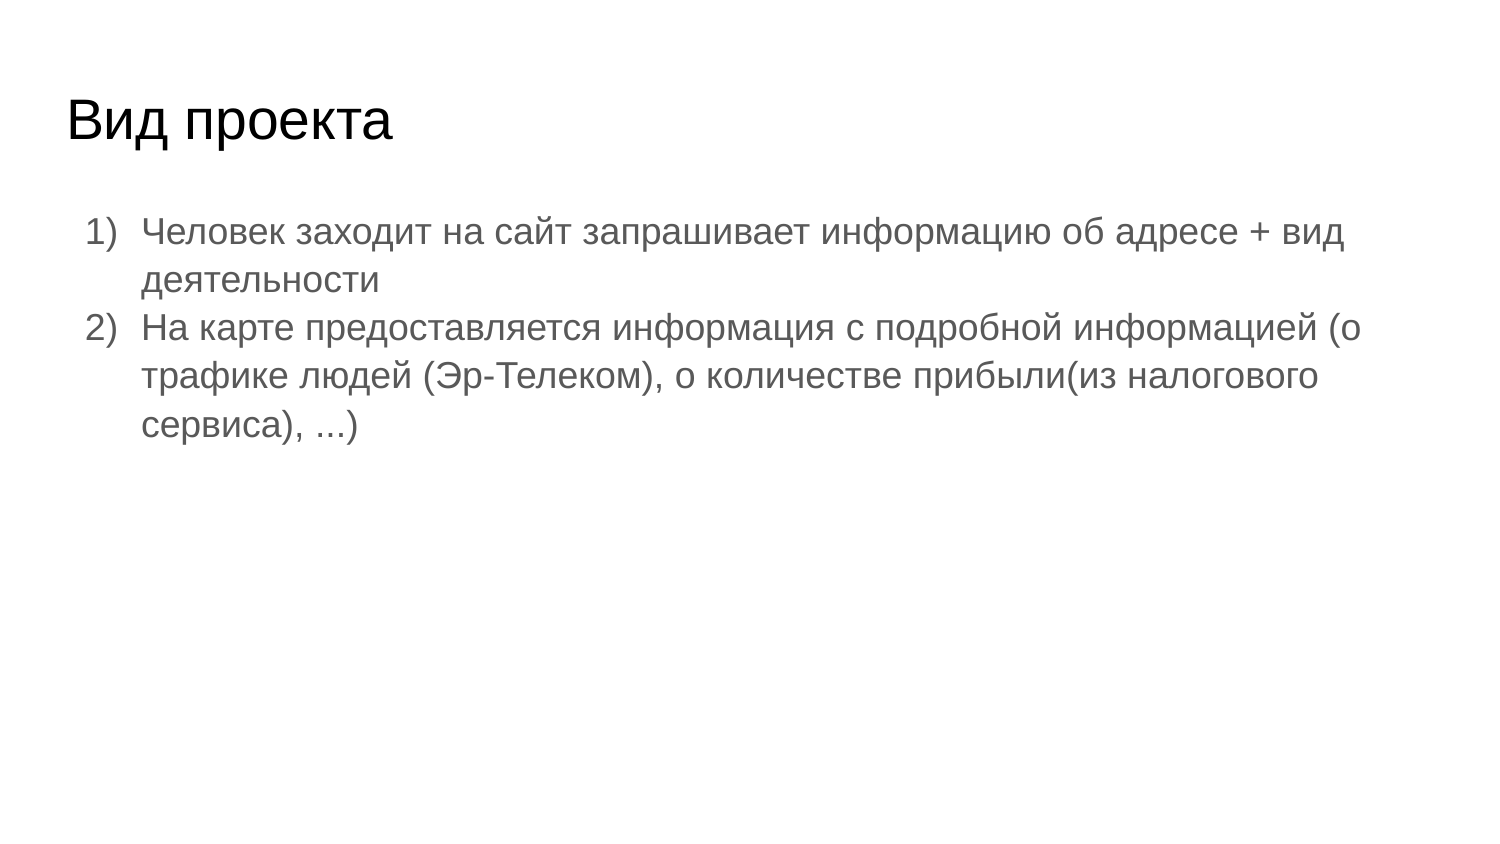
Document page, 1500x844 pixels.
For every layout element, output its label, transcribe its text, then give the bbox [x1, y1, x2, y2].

title Вид проекта [51, 72, 1449, 167]
list Человек заходит на сайт запрашивает информацию об адресе + вид деятельности На карте предоставляется информация с подробной информацией (о трафике людей (Эр-Телеком), о количестве прибыли(из налогового сервиса), ...) [51, 189, 1449, 750]
